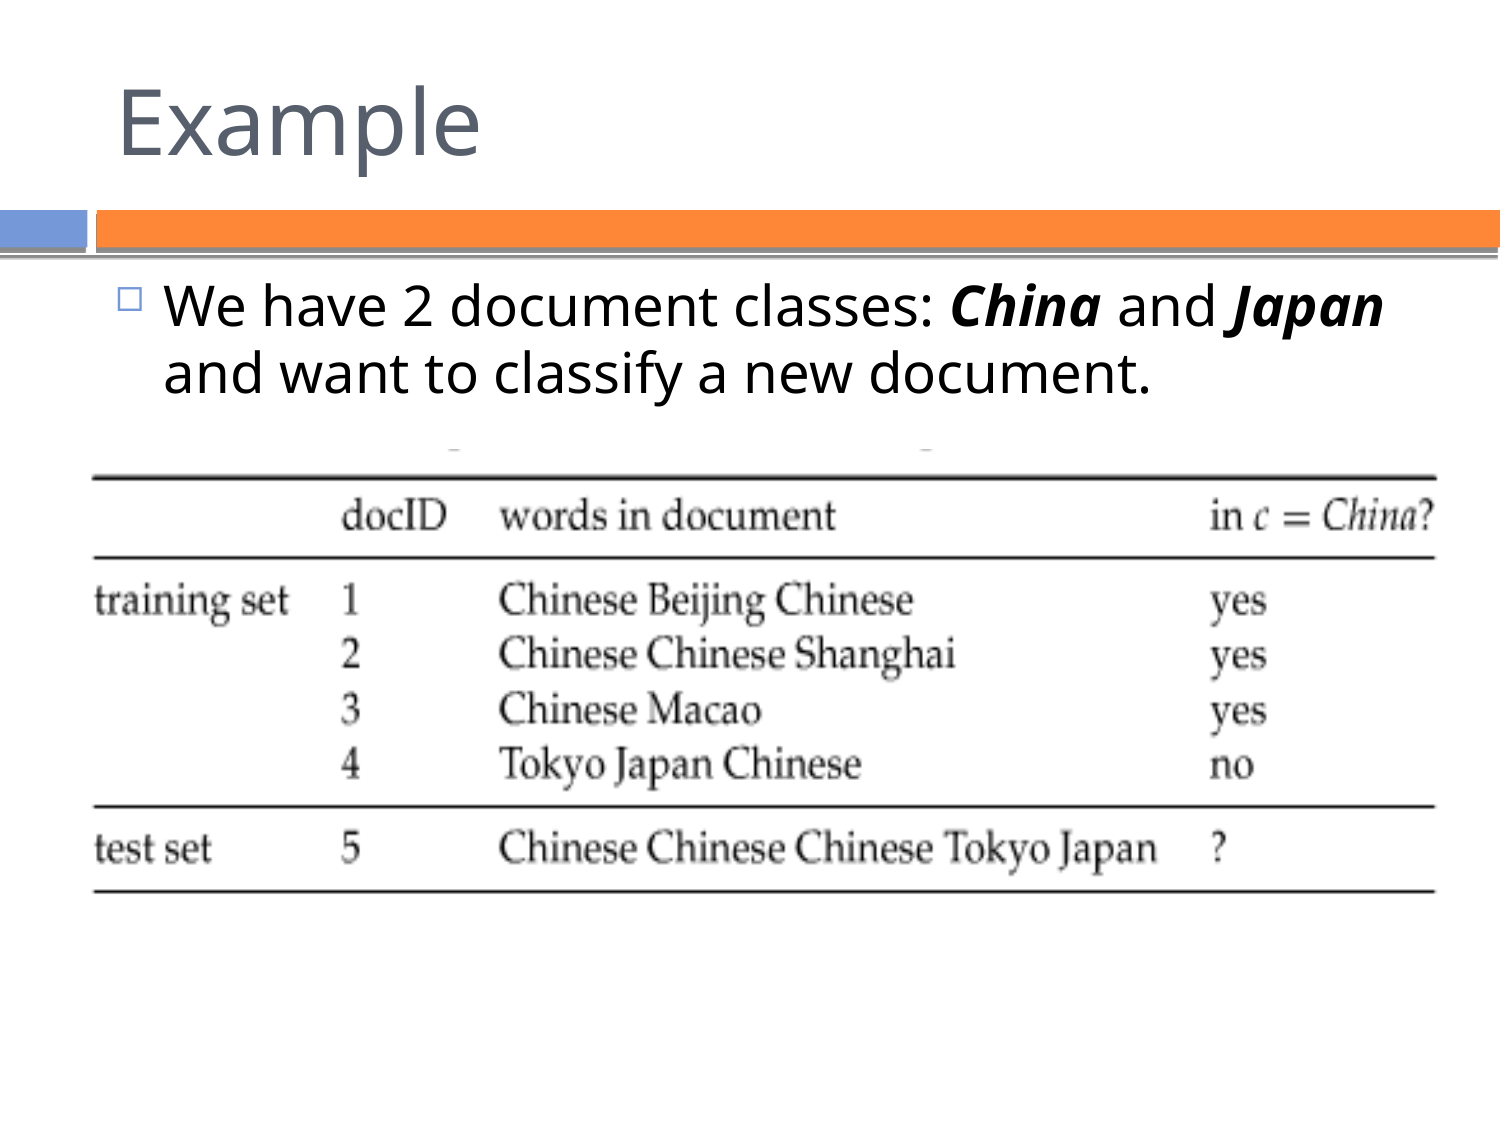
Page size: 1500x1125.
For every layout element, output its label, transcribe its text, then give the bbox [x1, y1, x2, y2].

list We have 2 document classes: China and Japan and want to classify a new document. [100, 262, 1438, 413]
title Example [100, 37, 1438, 200]
picture [62, 449, 1458, 938]
